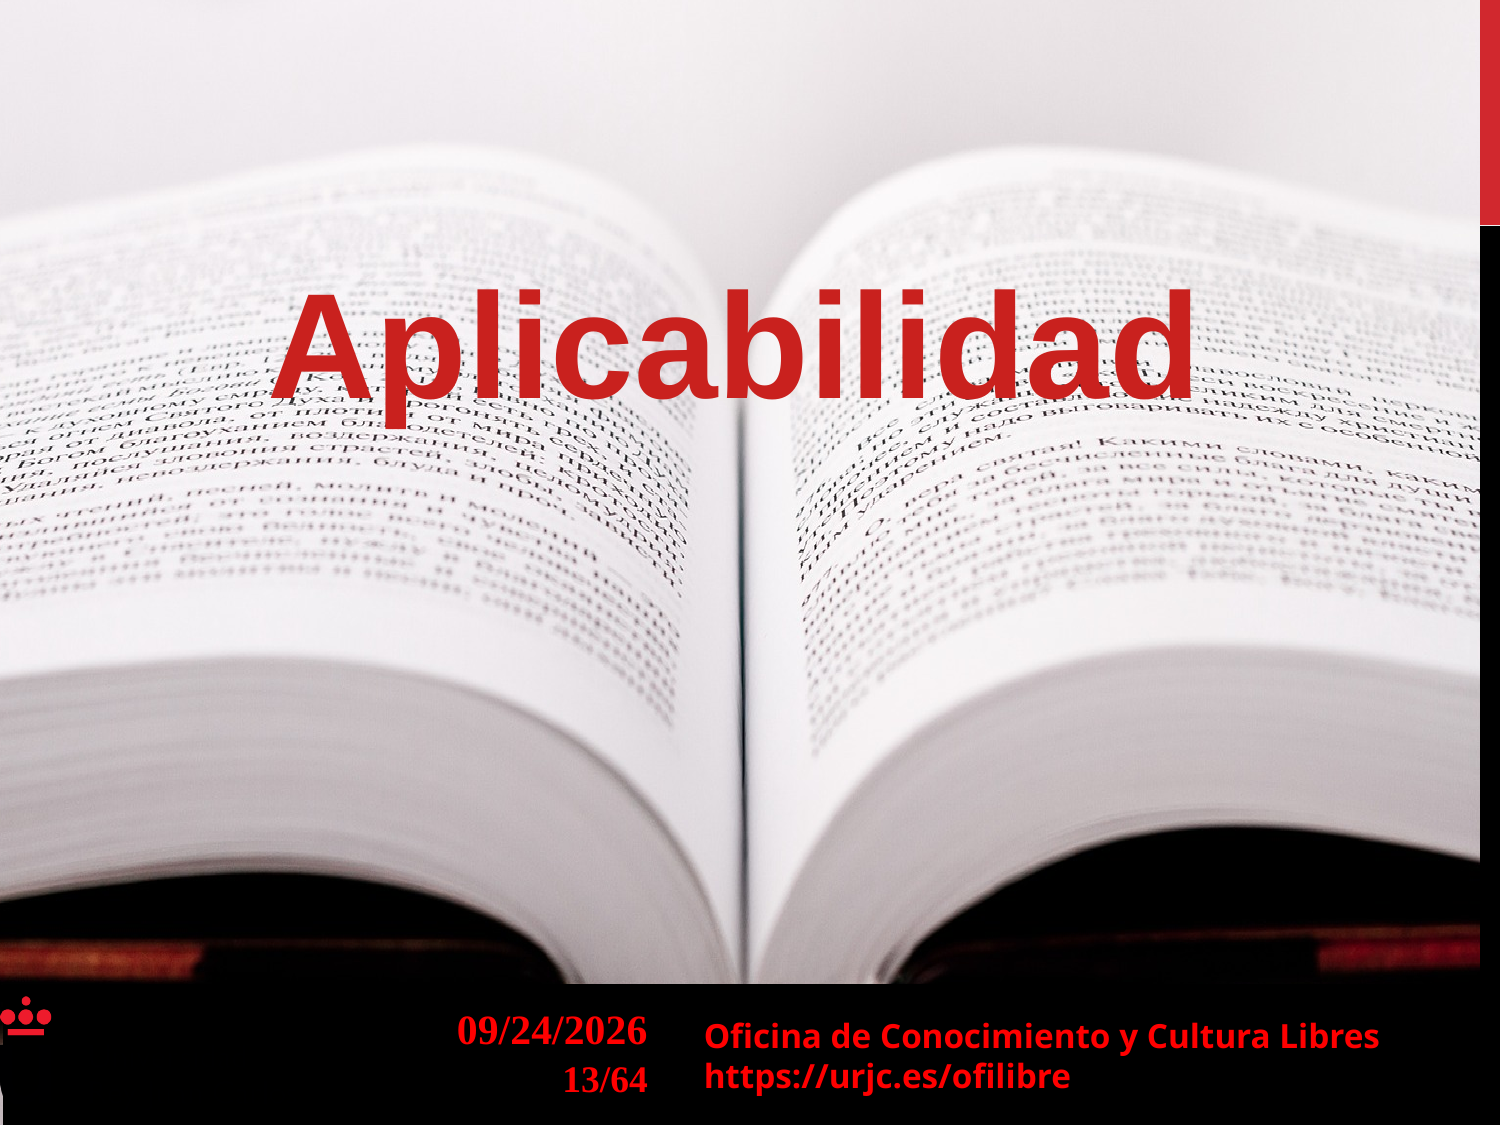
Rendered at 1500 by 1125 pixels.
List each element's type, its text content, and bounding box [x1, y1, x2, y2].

picture [0, 0, 1500, 1014]
text_box Aplicabilidad [120, 254, 1351, 605]
title [75, 285, 1425, 661]
